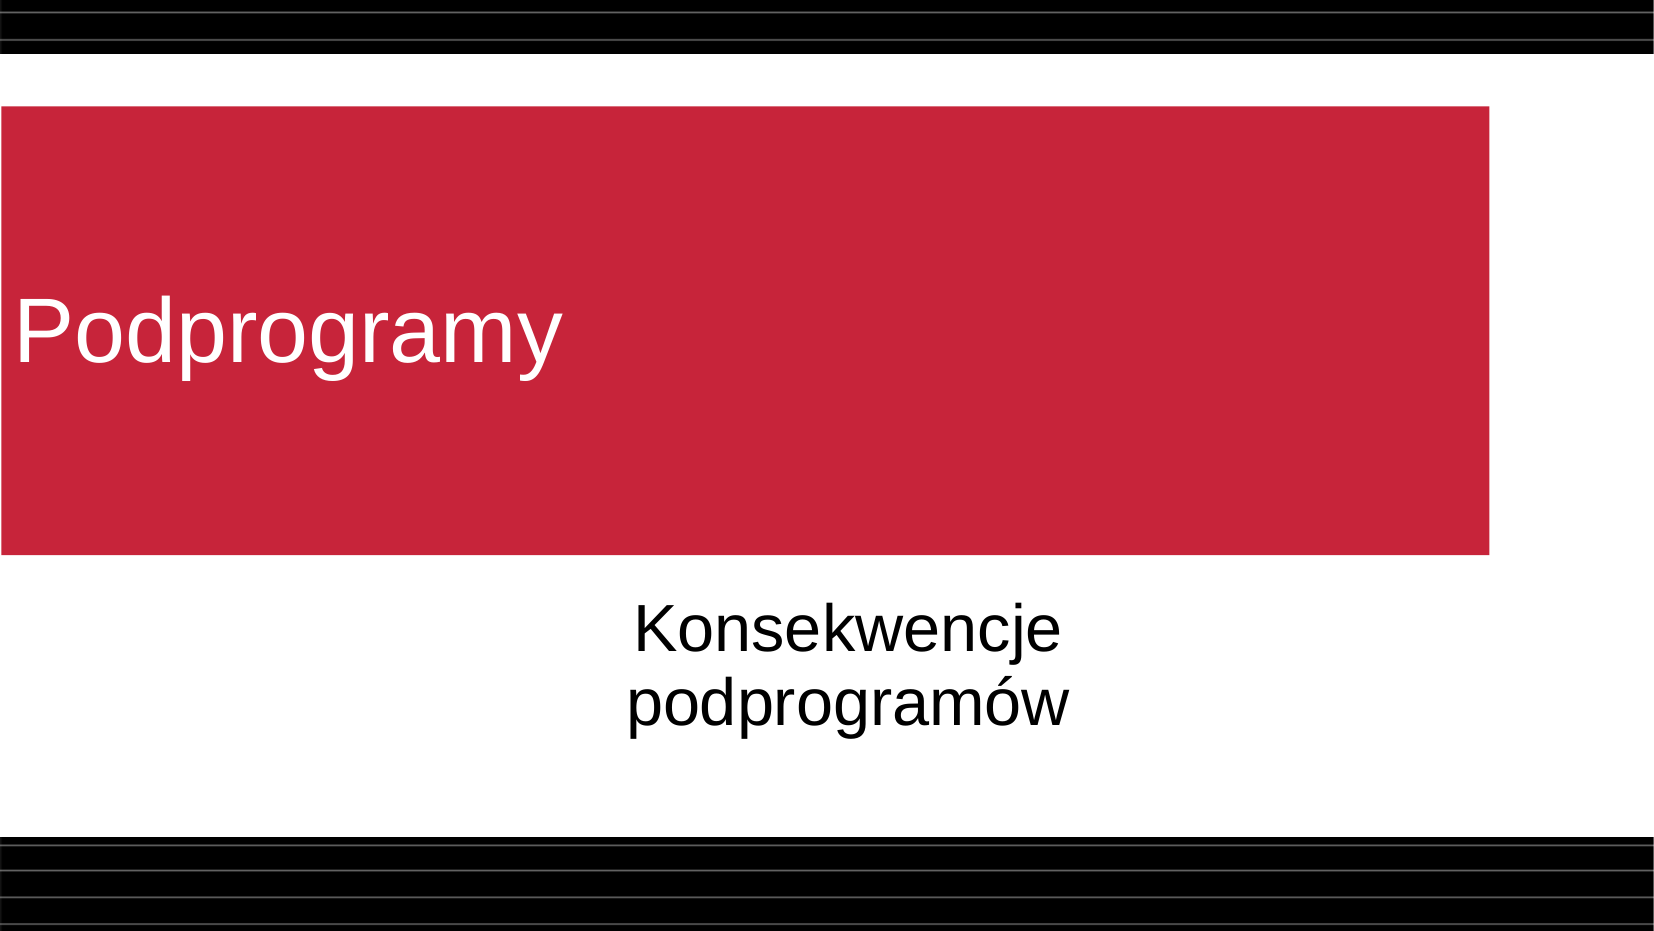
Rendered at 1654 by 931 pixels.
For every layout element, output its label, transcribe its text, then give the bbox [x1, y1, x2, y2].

picture [0, 837, 1654, 931]
title Podprogramy [1, 106, 1490, 556]
picture [0, 0, 1654, 54]
subtitle Konsekwencje podprogramów [625, 590, 1489, 804]
